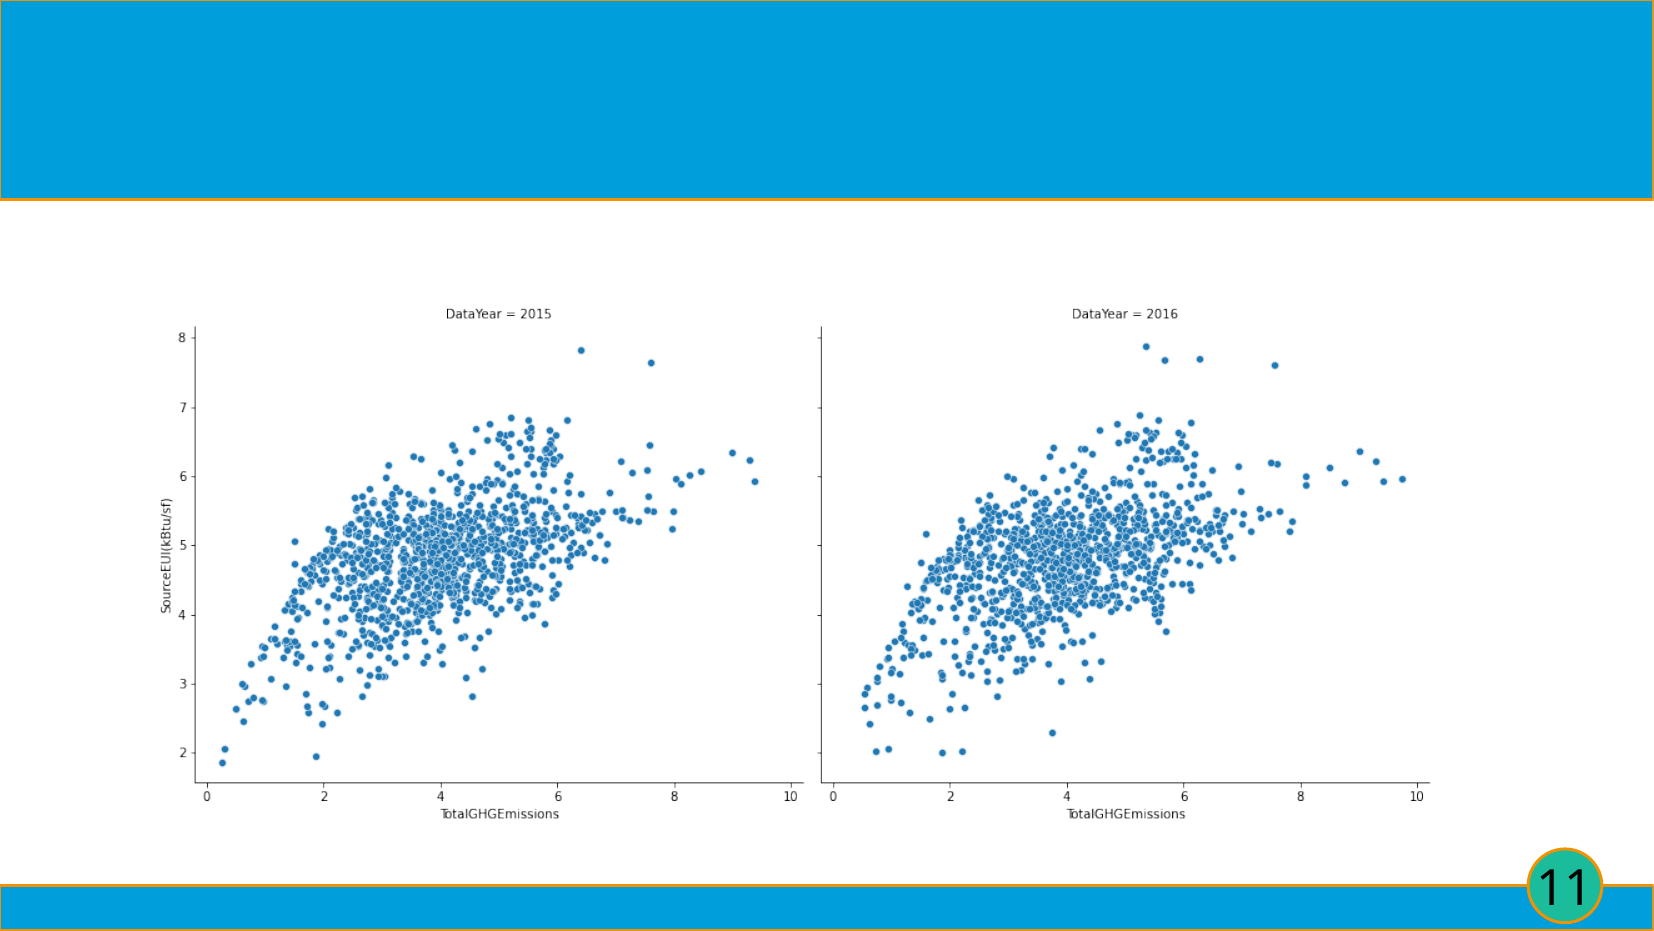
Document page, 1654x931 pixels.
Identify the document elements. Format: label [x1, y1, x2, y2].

picture [147, 295, 1442, 835]
